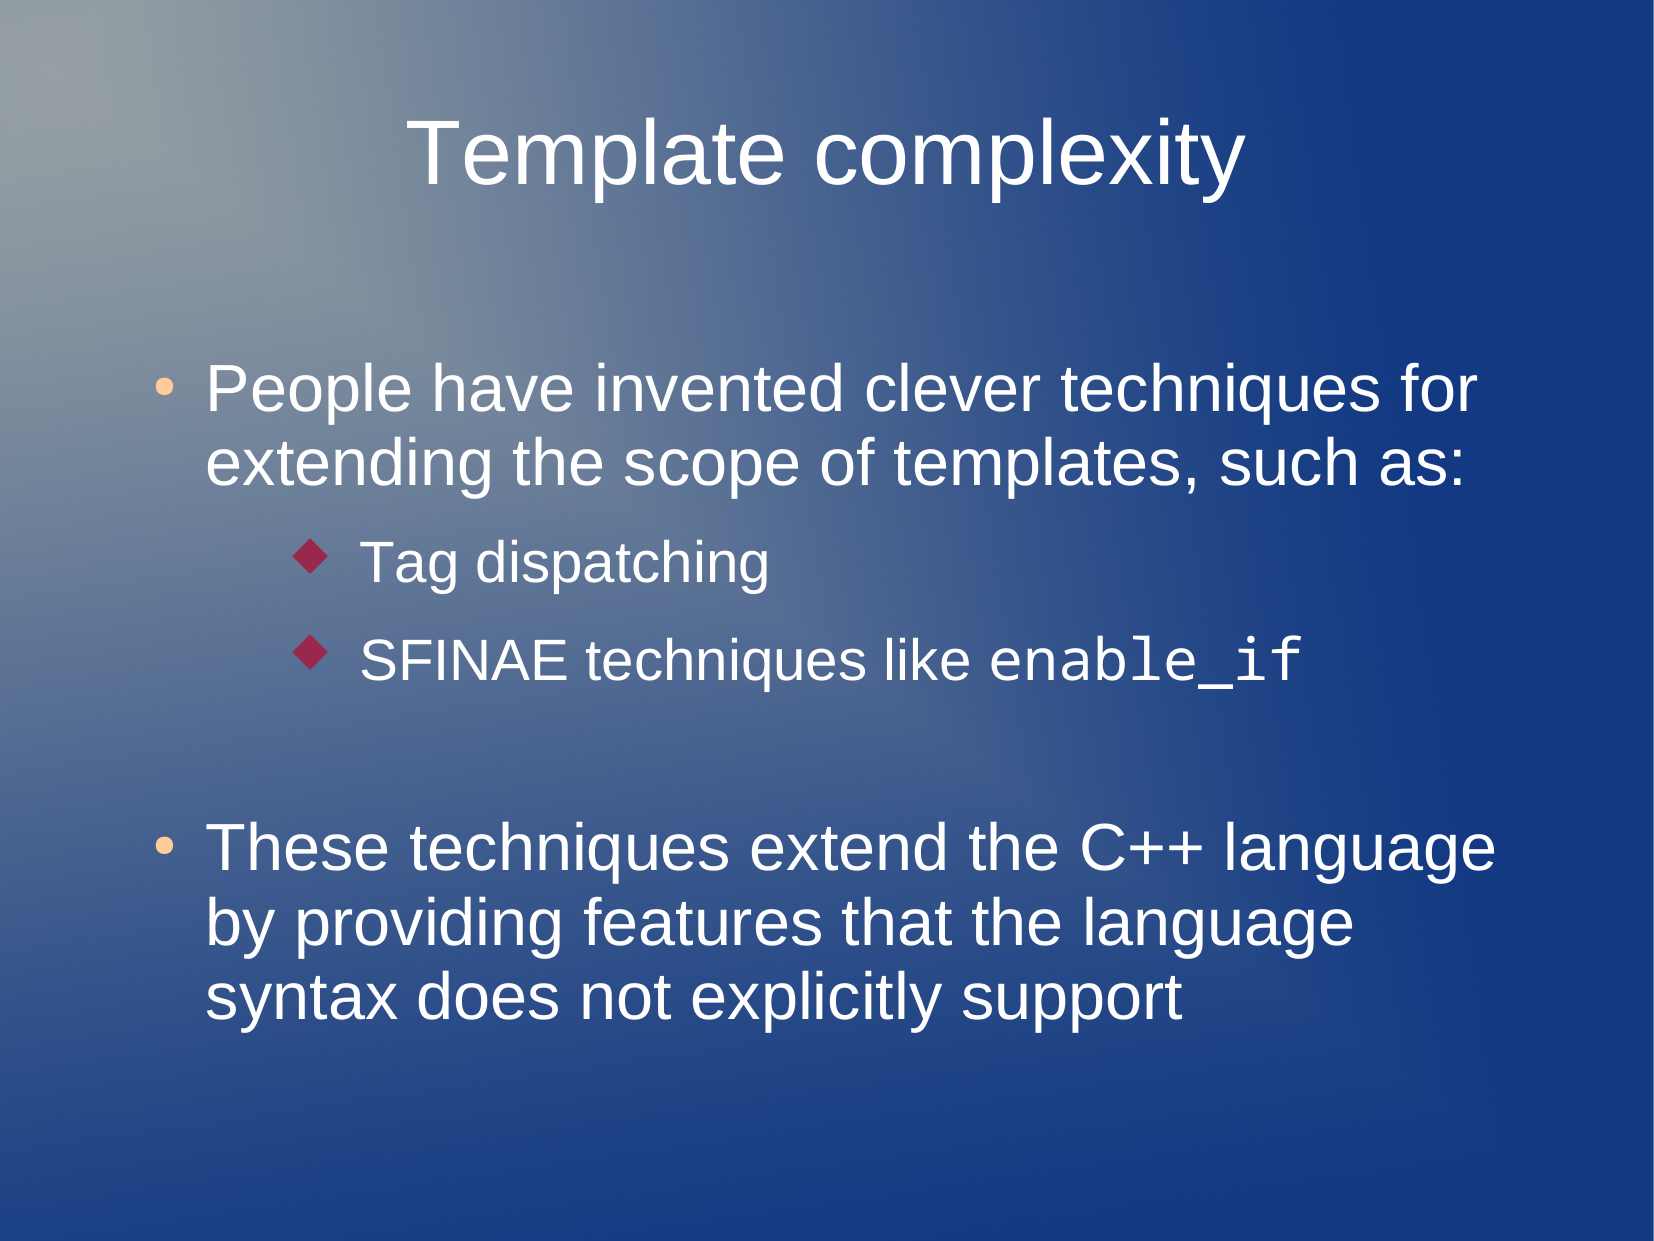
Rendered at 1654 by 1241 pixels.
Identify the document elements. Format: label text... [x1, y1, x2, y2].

title Template complexity [82, 49, 1571, 257]
picture [0, 0, 1654, 1241]
list People have invented clever techniques for extending the scope of templates, such as: Tag dispatching SFINAE techniques like enable_if These techniques extend the C++ language by providing features that the language syntax does not explicitly support [134, 350, 1516, 1187]
